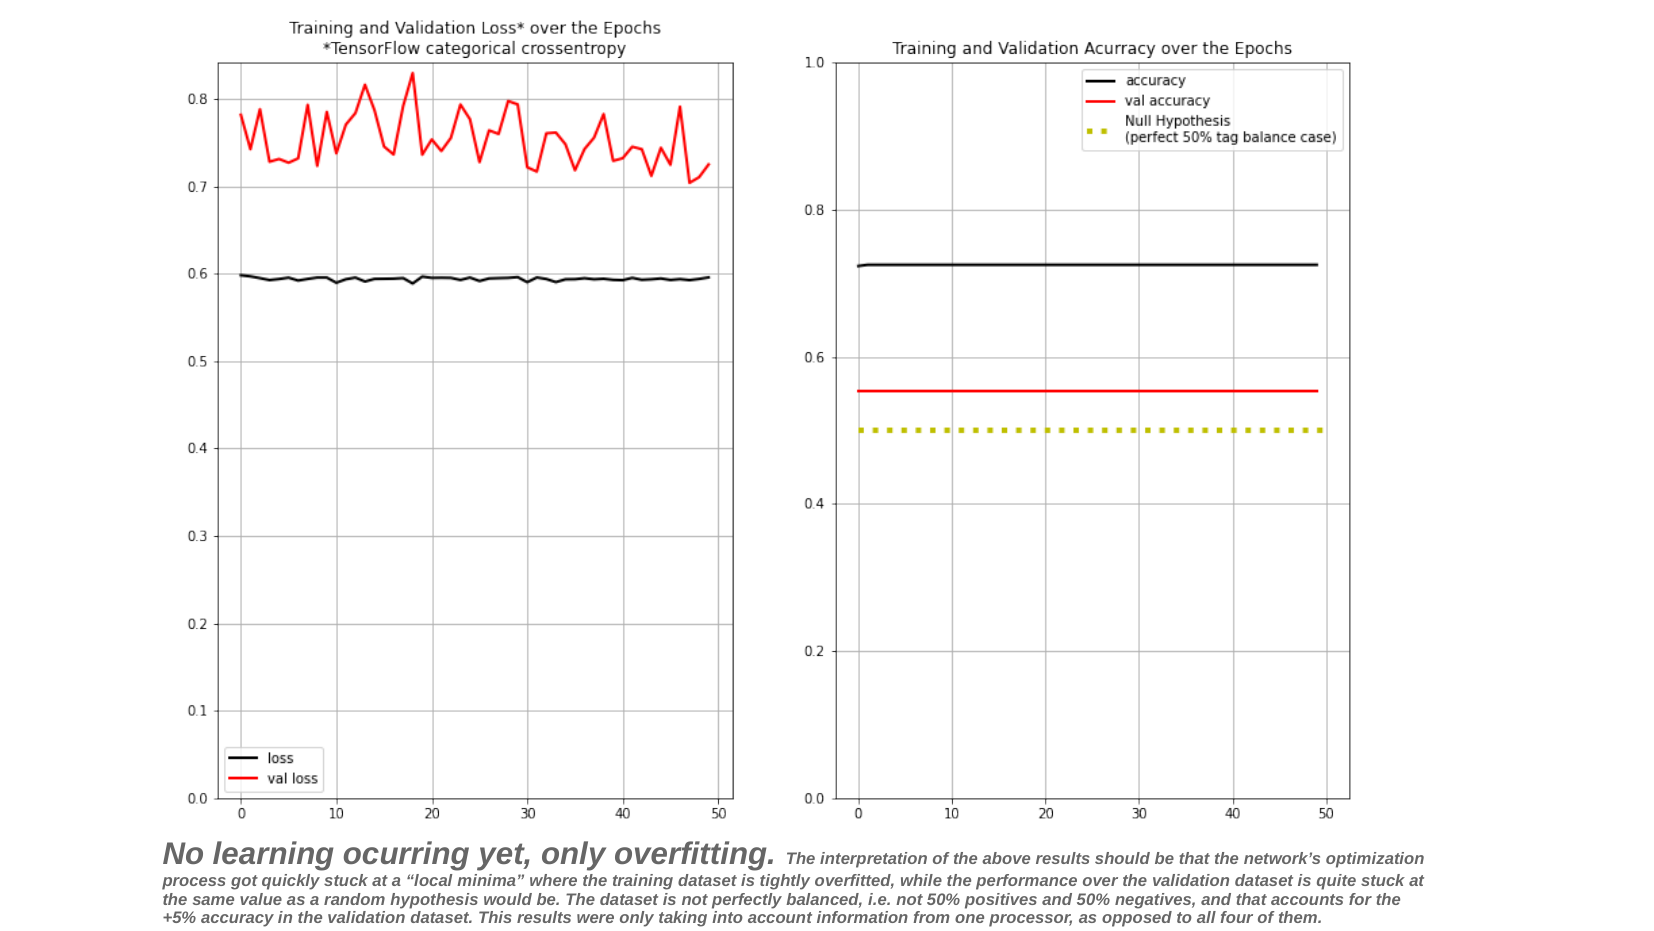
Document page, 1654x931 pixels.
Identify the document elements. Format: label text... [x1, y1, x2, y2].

picture [177, 11, 1359, 826]
text_box No learning ocurring yet, only overfitting. The interpretation of the above results should be that the network’s optimization process got quickly stuck at a “local minima” where the training dataset is tightly overfitted, while the performance over the validation dataset is quite stuck at the same value as a random hypothesis would be. The dataset is not perfectly balanced, i.e. not 50% positives and 50% negatives, and that accounts for the +5% accuracy in the validation dataset. This results were only taking into account information from one processor, as opposed to all four of them. [147, 826, 1453, 931]
